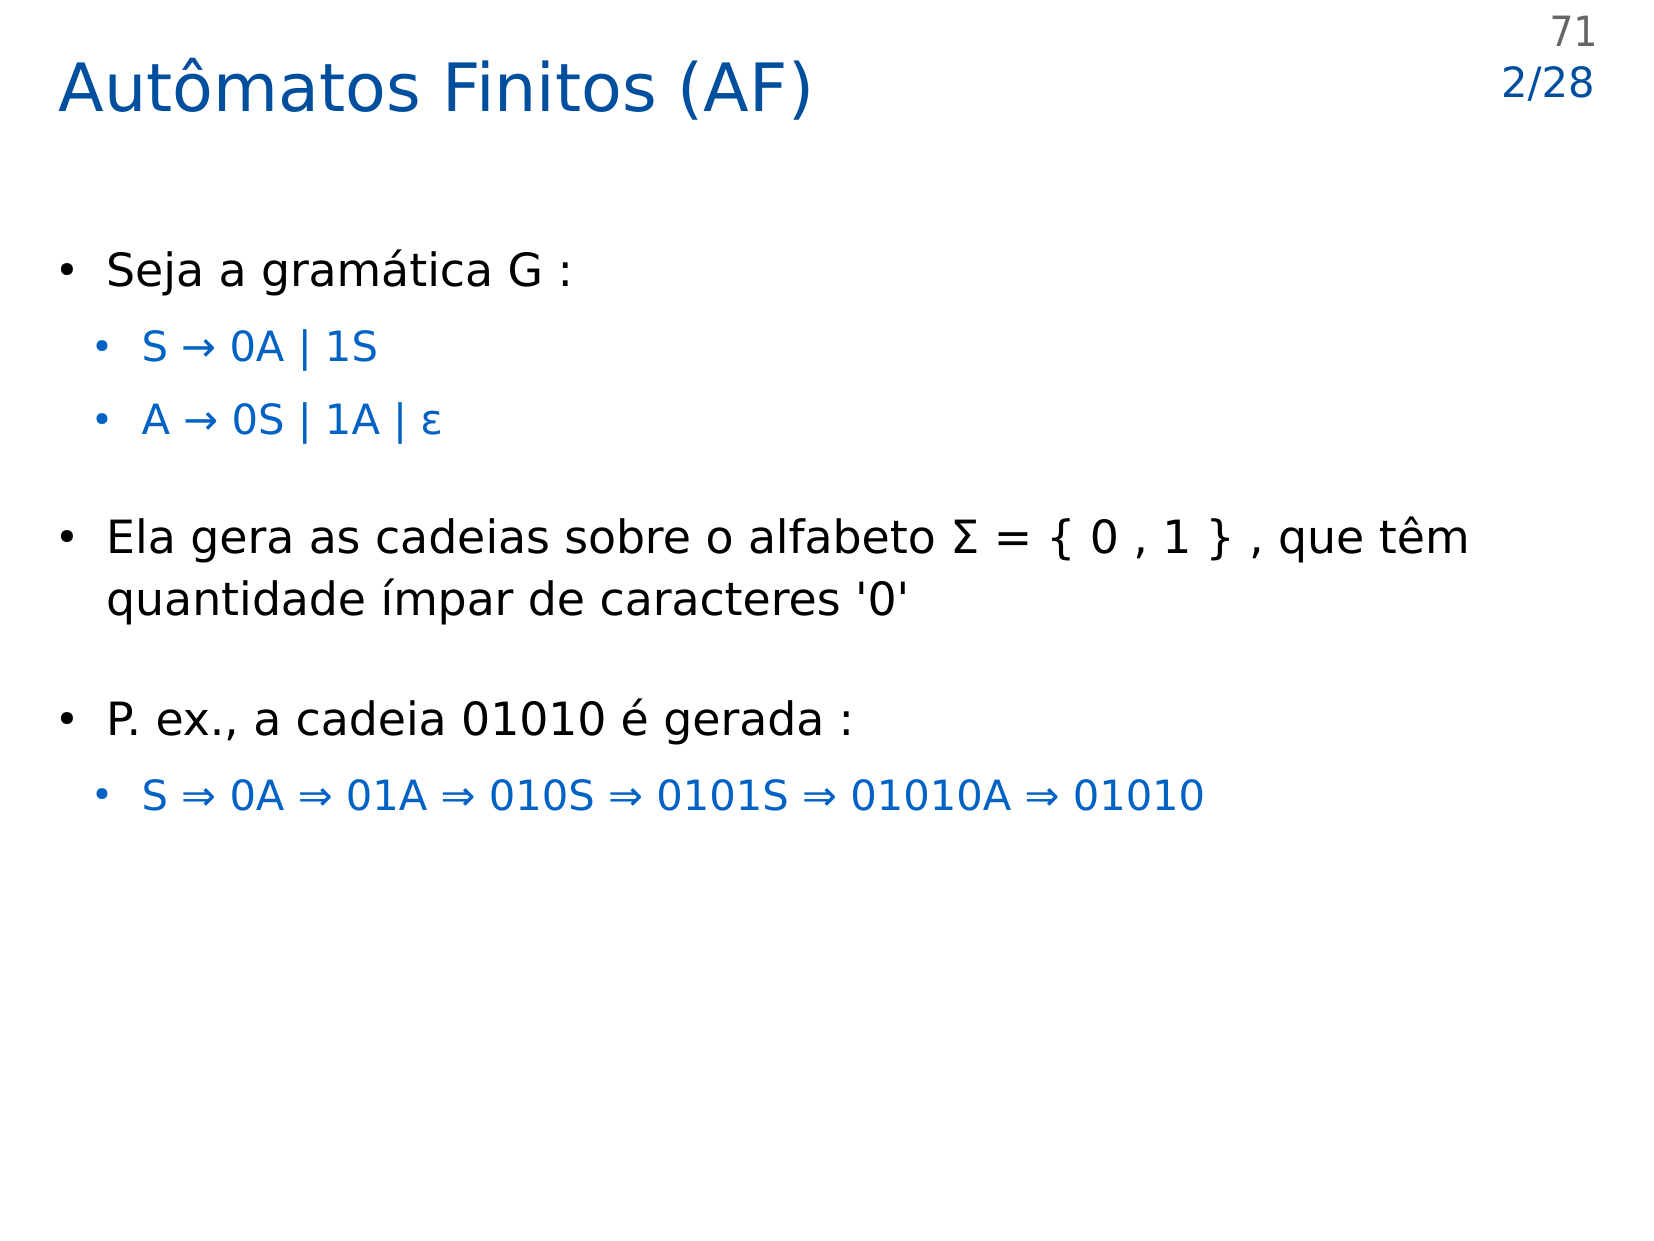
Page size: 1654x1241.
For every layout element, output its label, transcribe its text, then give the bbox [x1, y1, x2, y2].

title Autômatos Finitos (AF) [59, 29, 1625, 148]
list Seja a gramática G : S → 0A | 1S A → 0S | 1A | ε Ela gera as cadeias sobre o alfabeto Σ = { 0 , 1 } , que têm quantidade ímpar de caracteres '0' P. ex., a cadeia 01010 é gerada : S ⇒ 0A ⇒ 01A ⇒ 010S ⇒ 0101S ⇒ 01010A ⇒ 01010 [59, 236, 1595, 1211]
text_box 71 [1375, 0, 1613, 64]
